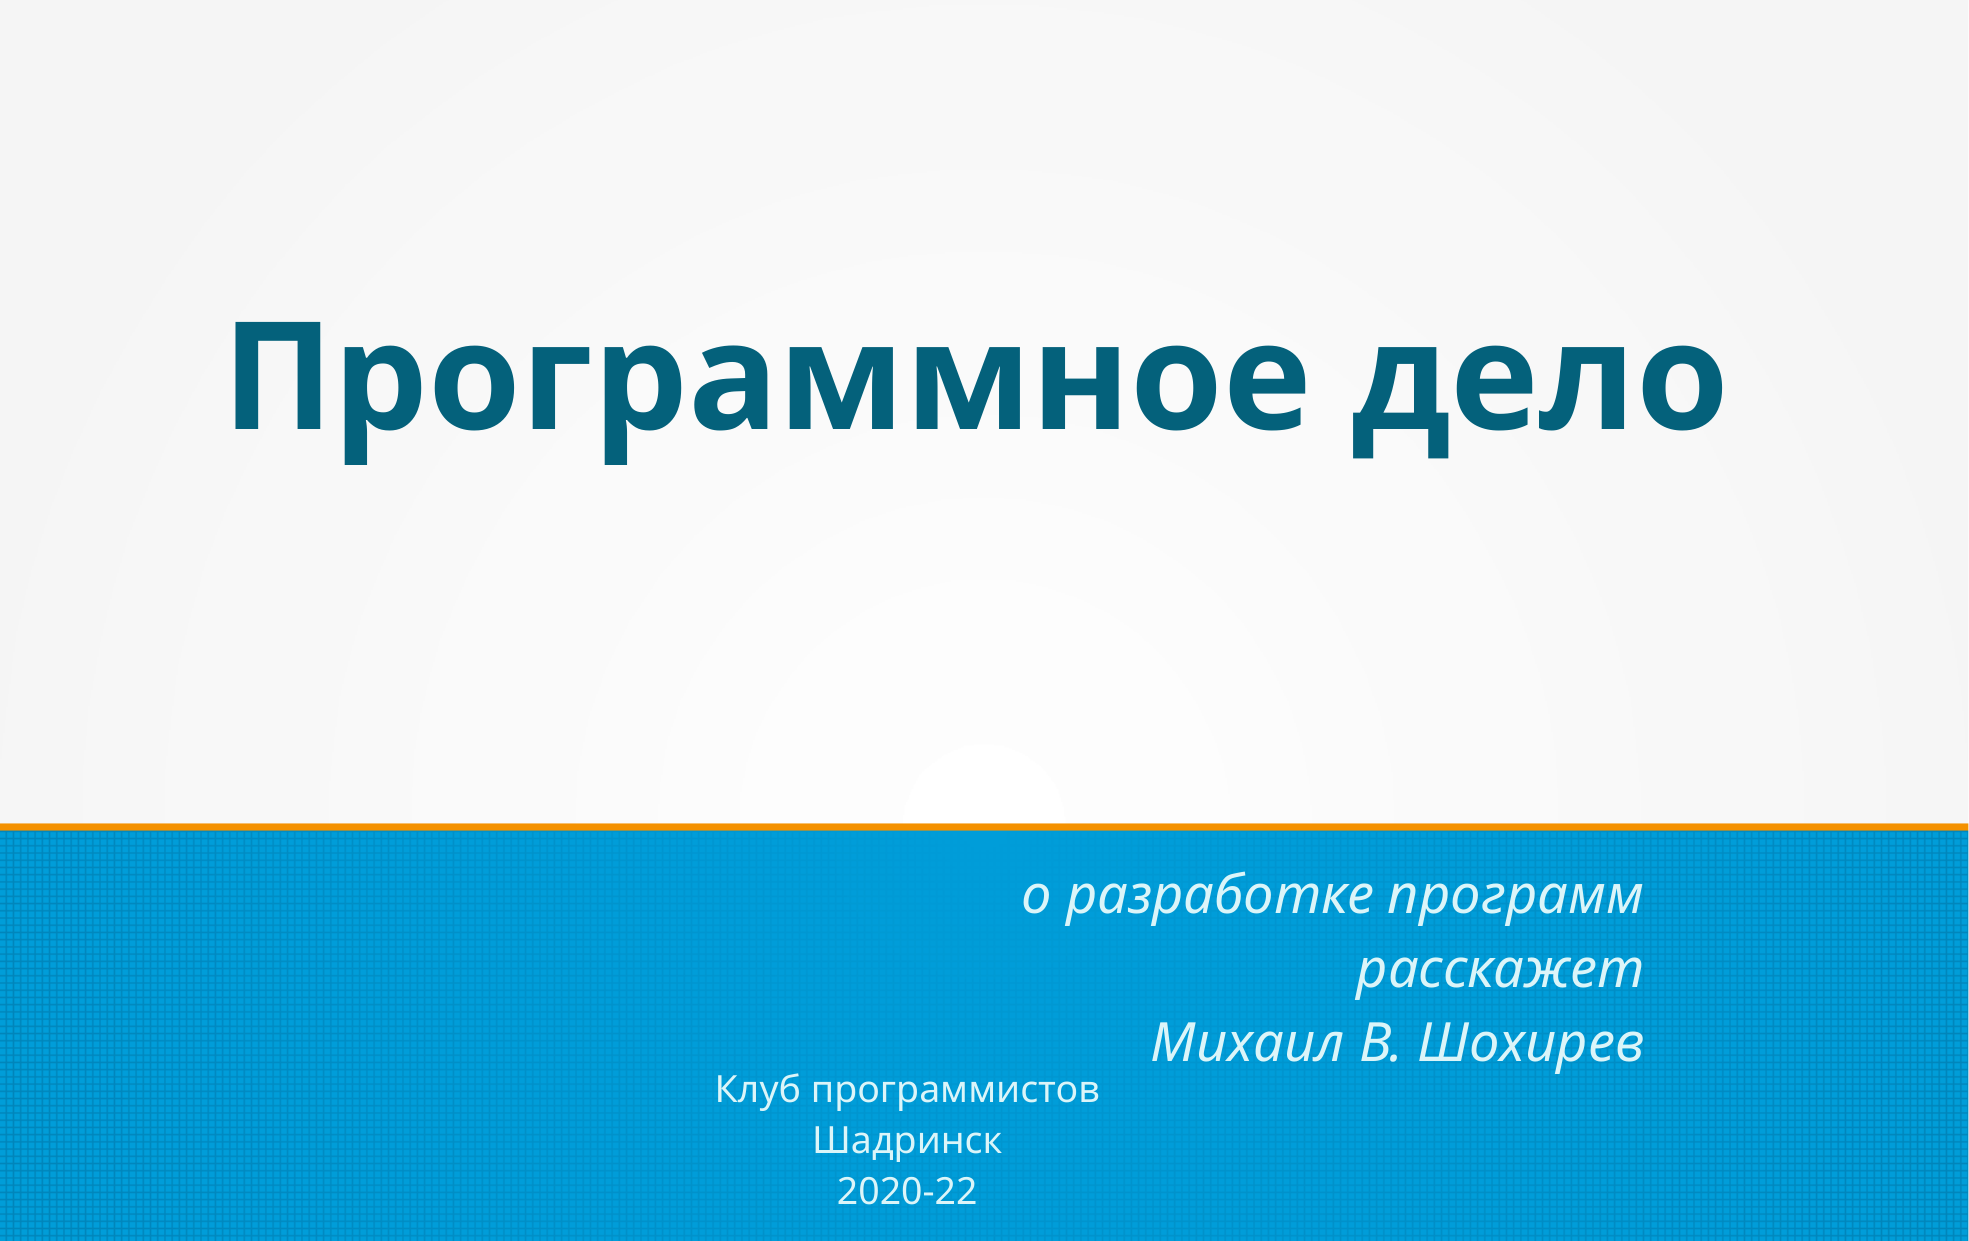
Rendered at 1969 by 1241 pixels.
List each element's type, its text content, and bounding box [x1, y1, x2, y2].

subtitle о разработке программ расскажет Михаил В. Шохирев [1021, 855, 1932, 999]
title Программное дело [90, 49, 1862, 781]
picture [0, 0, 1969, 830]
text_box Клуб программистов Шадринск 2020-22 [714, 1062, 1111, 1212]
